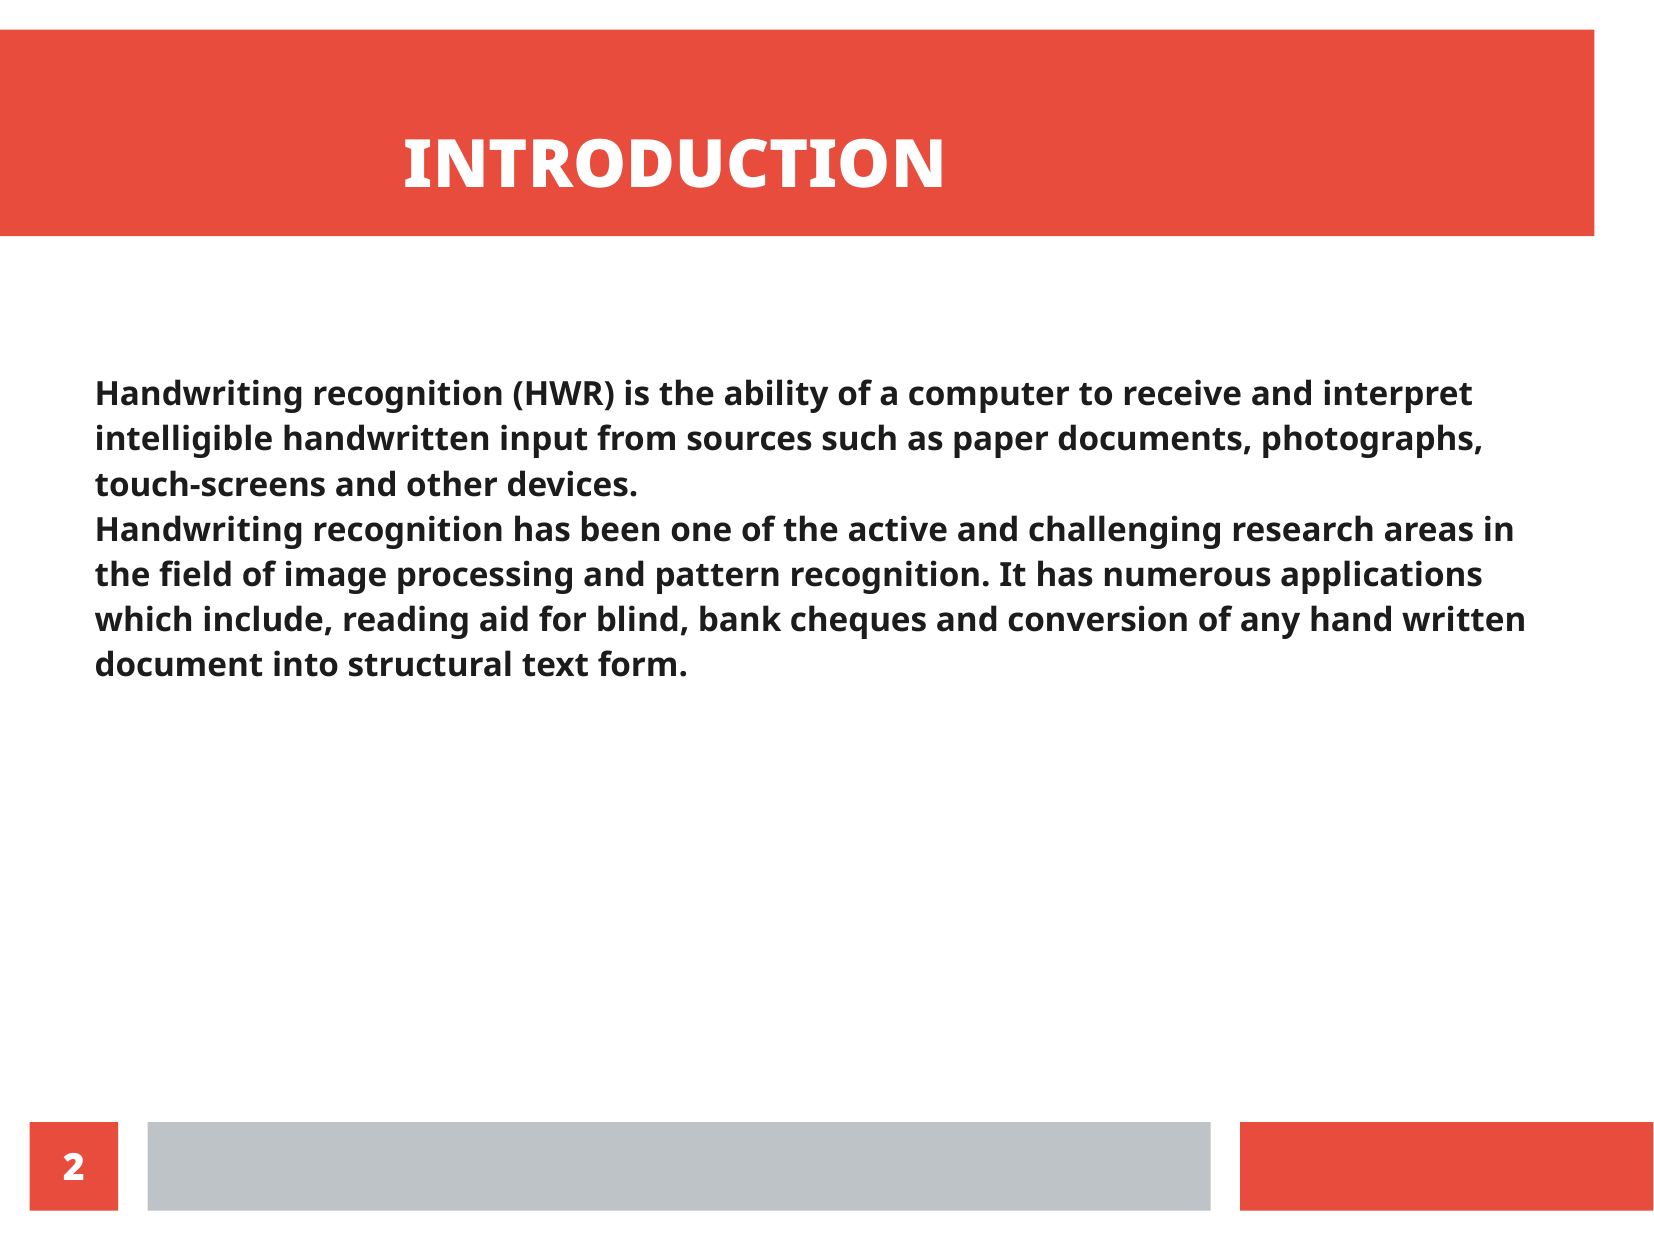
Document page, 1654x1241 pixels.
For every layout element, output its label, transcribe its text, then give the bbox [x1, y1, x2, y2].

title INTRODUCTION [59, 59, 1595, 207]
subtitle Handwriting recognition (HWR) is the ability of a computer to receive and interpret intelligible handwritten input from sources such as paper documents, photographs, touch-screens and other devices. Handwriting recognition has been one of the active and challenging research areas in the field of image processing and pattern recognition. It has numerous applications which include, reading aid for blind, bank cheques and conversion of any hand written document into structural text form. [59, 324, 1565, 1093]
